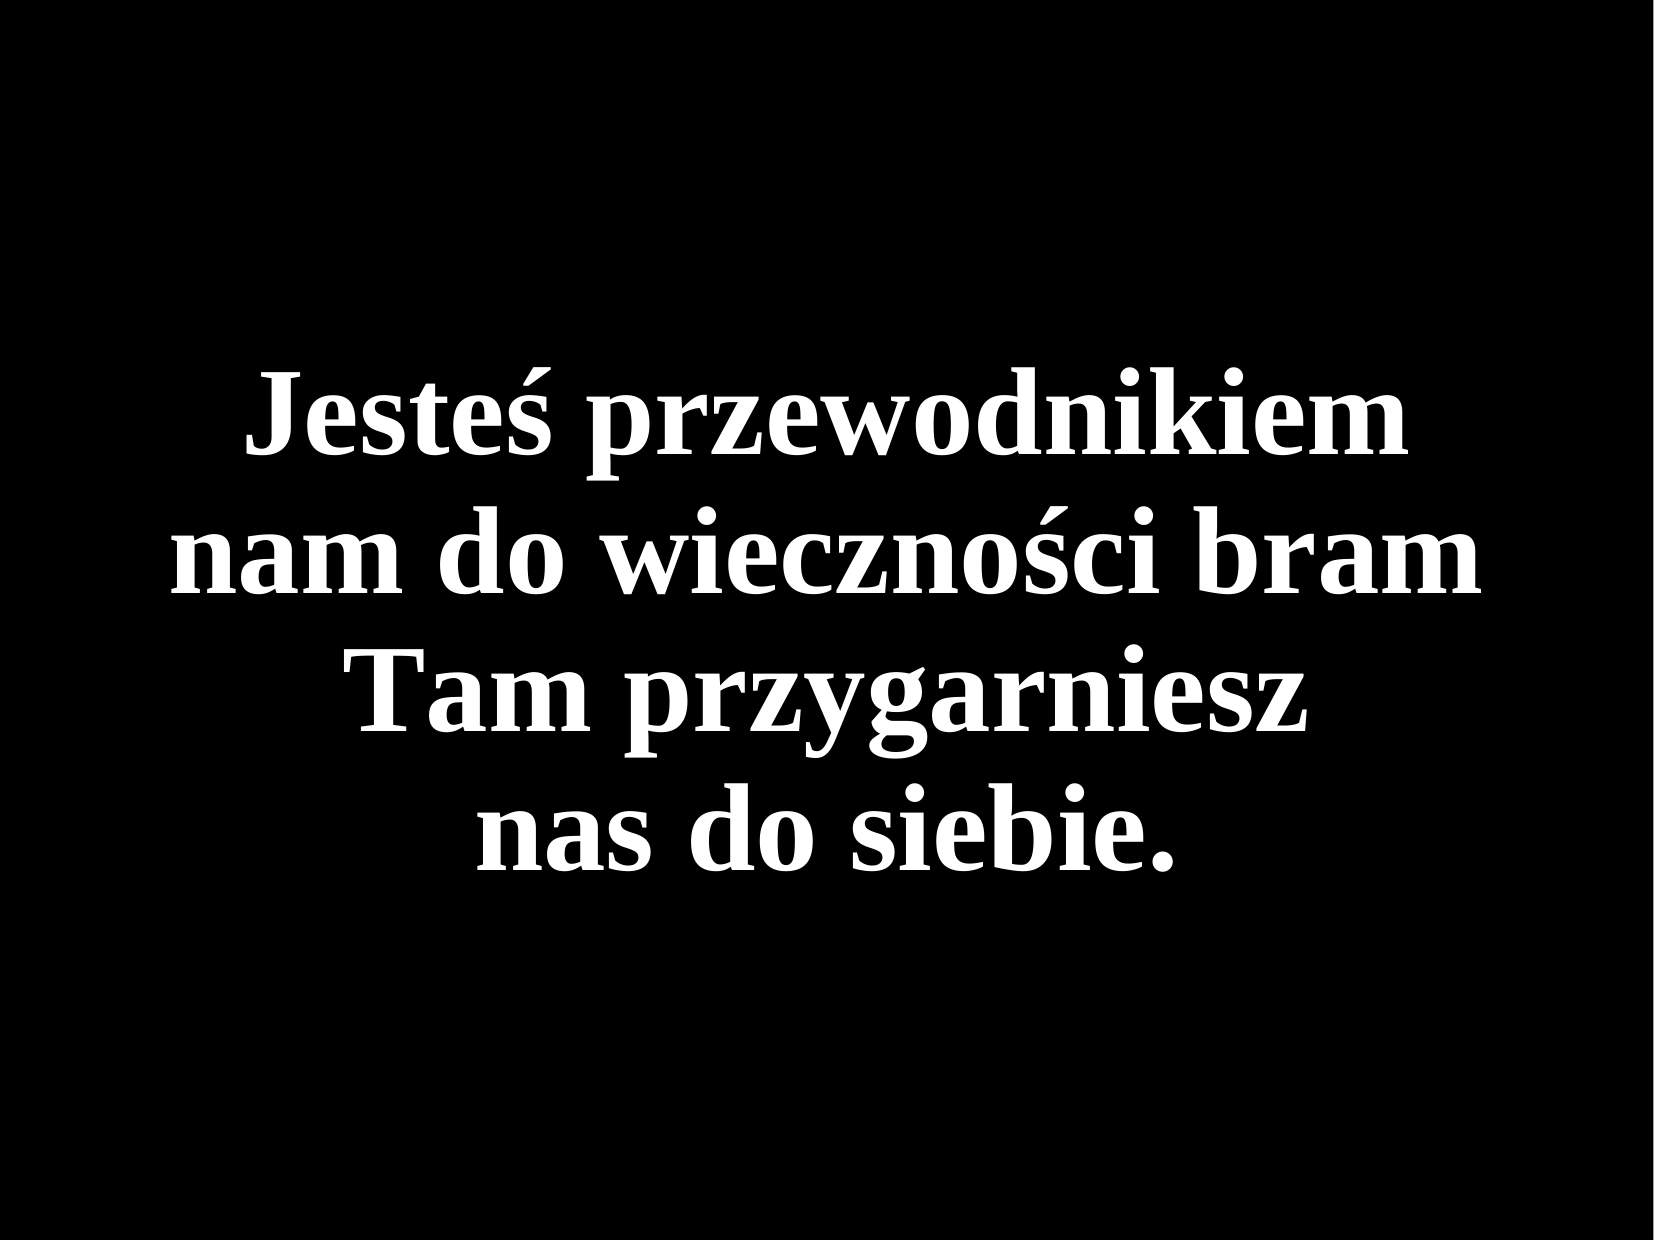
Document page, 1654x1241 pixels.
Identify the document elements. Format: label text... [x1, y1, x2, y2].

title Jesteś przewodnikiem nam do wieczności bram Tam przygarniesz nas do siebie. [0, 0, 1654, 1241]
